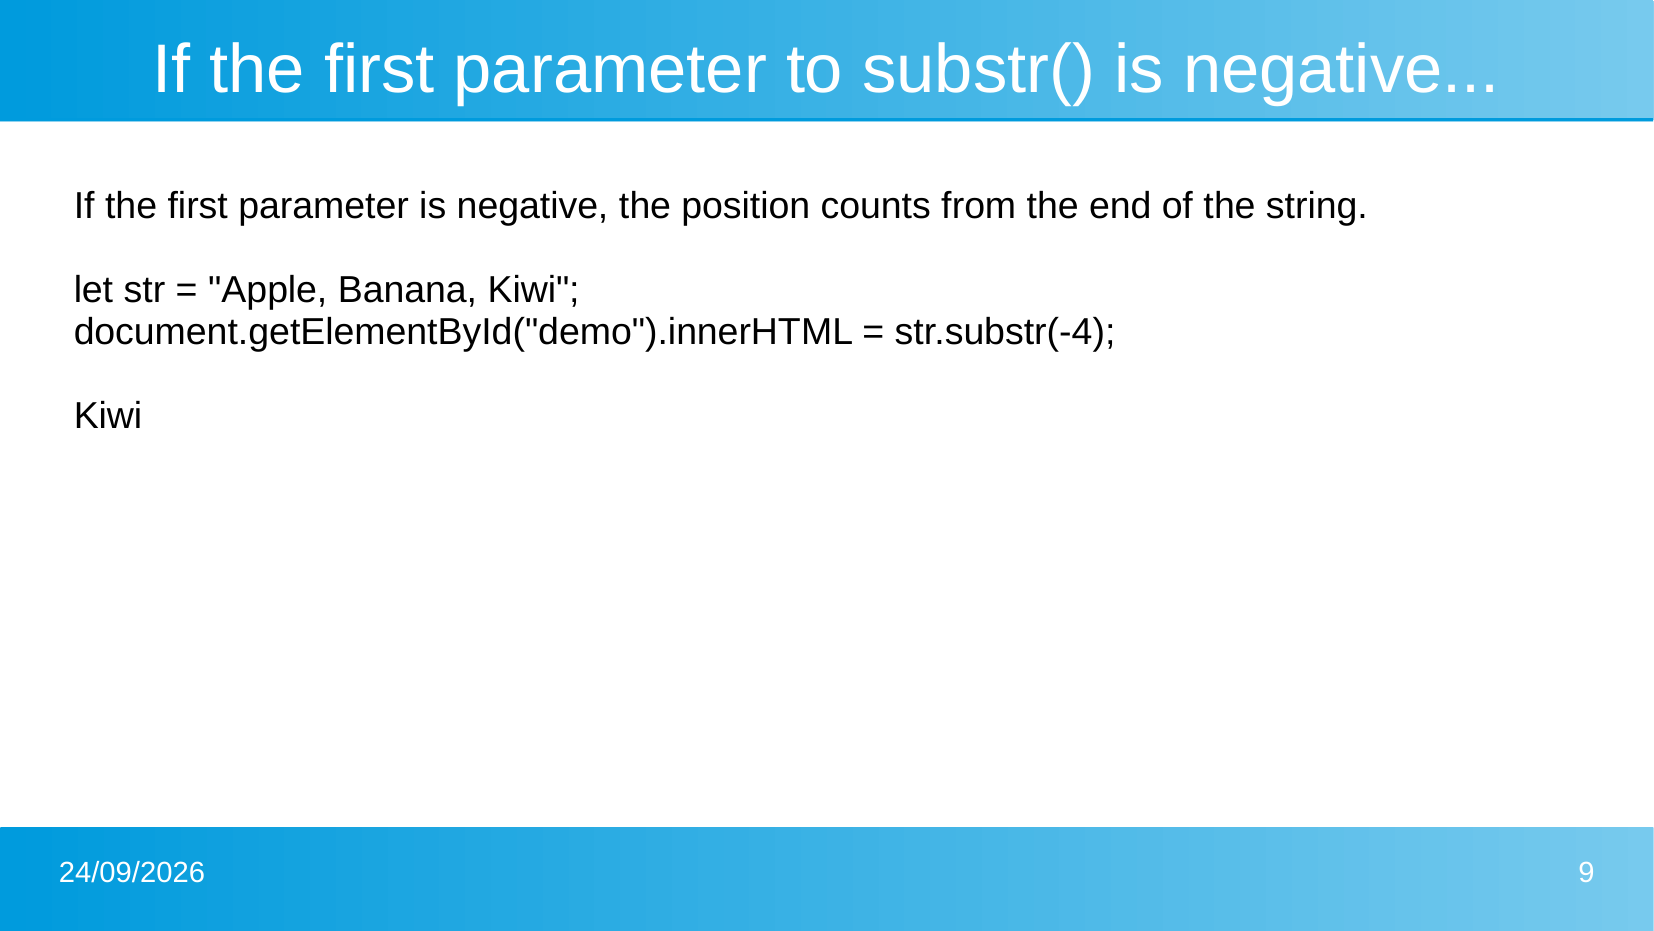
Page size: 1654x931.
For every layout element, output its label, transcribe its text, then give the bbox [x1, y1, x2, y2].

text_box If the first parameter is negative, the position counts from the end of the string. let str = "Apple, Banana, Kiwi"; document.getElementById("demo").innerHTML = str.substr(-4); Kiwi [59, 177, 1565, 444]
title If the first parameter to substr() is negative... [59, 29, 1595, 108]
